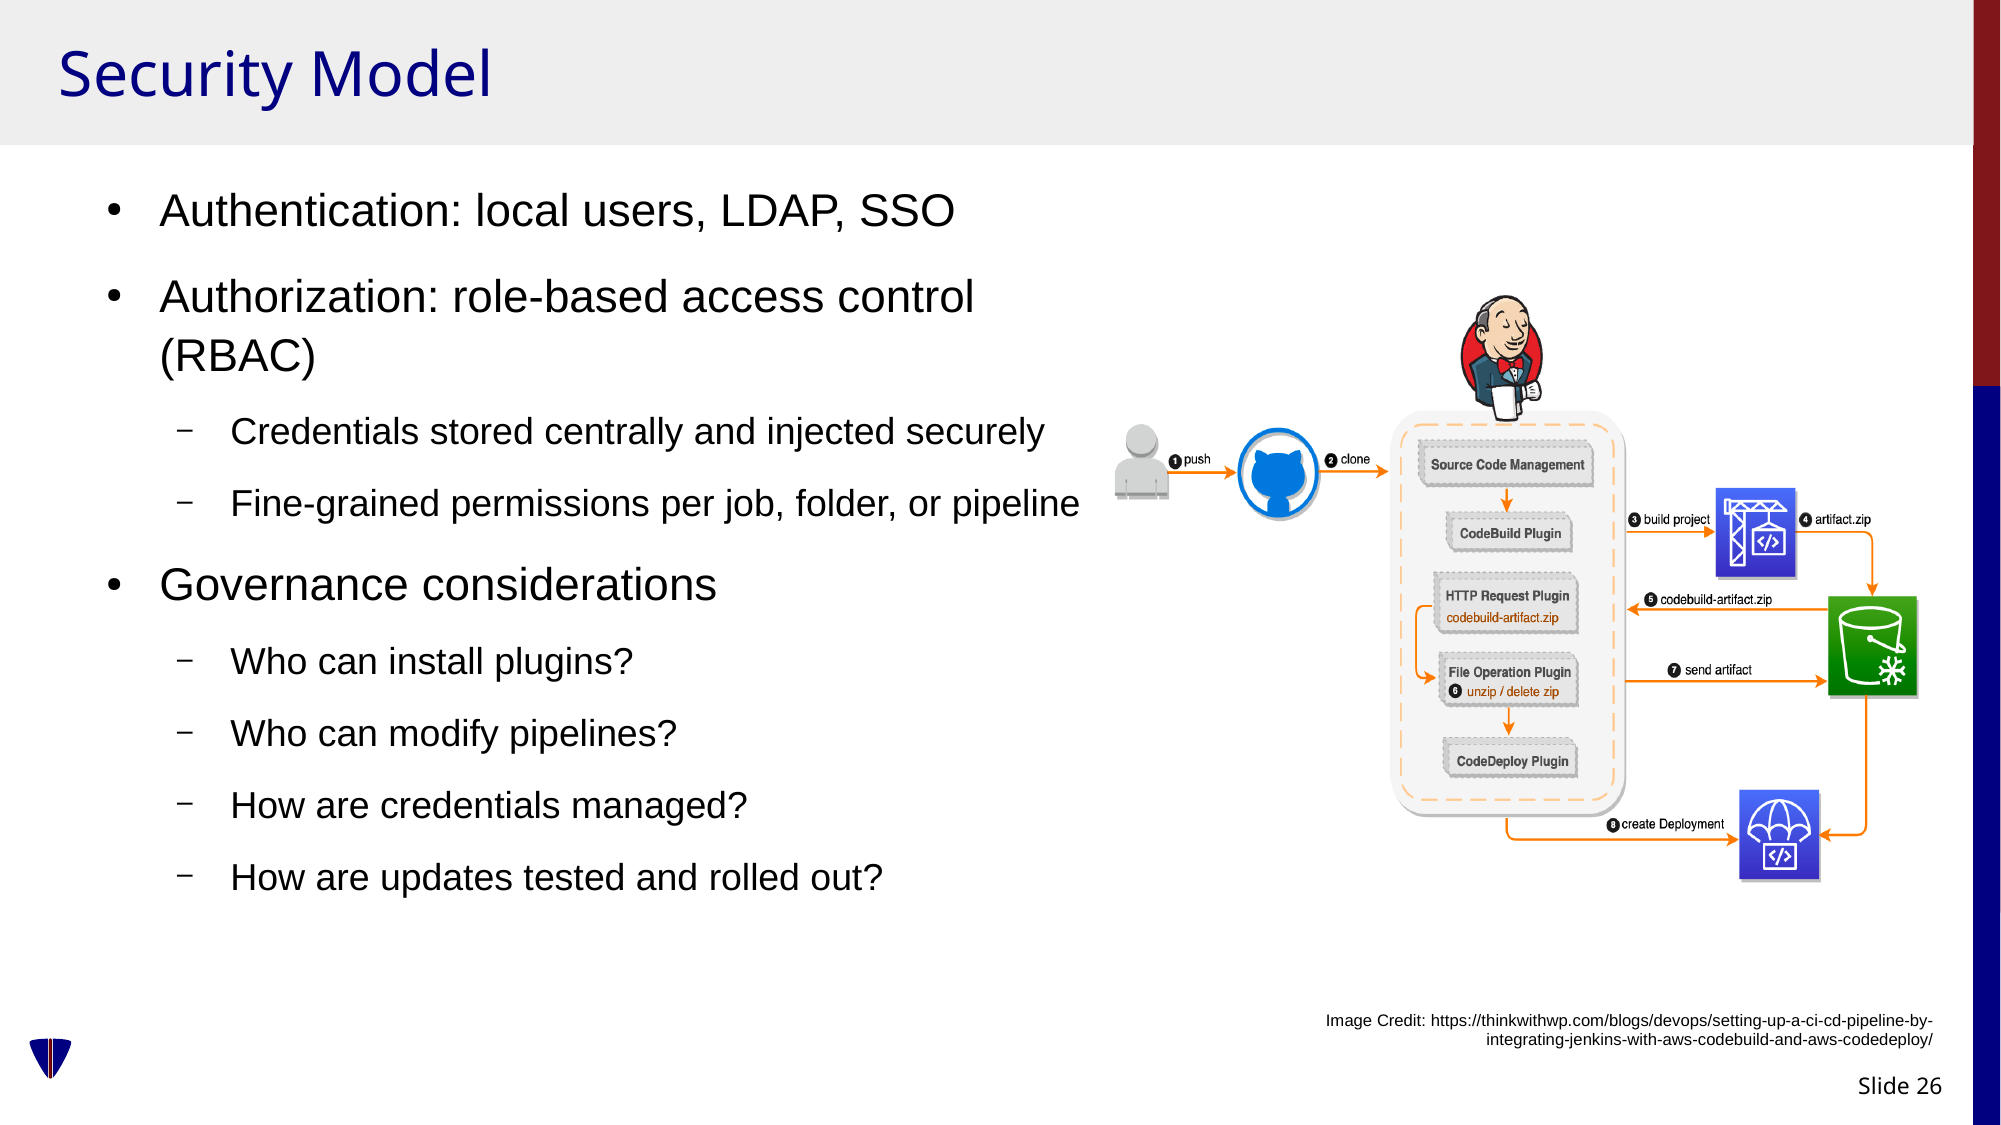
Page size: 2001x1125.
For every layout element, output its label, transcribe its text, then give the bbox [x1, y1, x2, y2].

title Security Model [0, 0, 1974, 146]
text_box Image Credit: https://thinkwithwp.com/blogs/devops/setting-up-a-ci-cd-pipeline-by-integrating-jenkins-with-aws-codebuild-and-aws-codedeploy/ [1269, 1003, 1949, 1063]
list Authentication: local users, LDAP, SSO Authorization: role-based access control (RBAC) Credentials stored centrally and injected securely Fine-grained permissions per job, folder, or pipeline Governance considerations Who can install plugins? Who can modify pipelines? How are credentials managed? How are updates tested and rolled out? [88, 177, 1123, 1034]
picture [1092, 259, 1949, 916]
